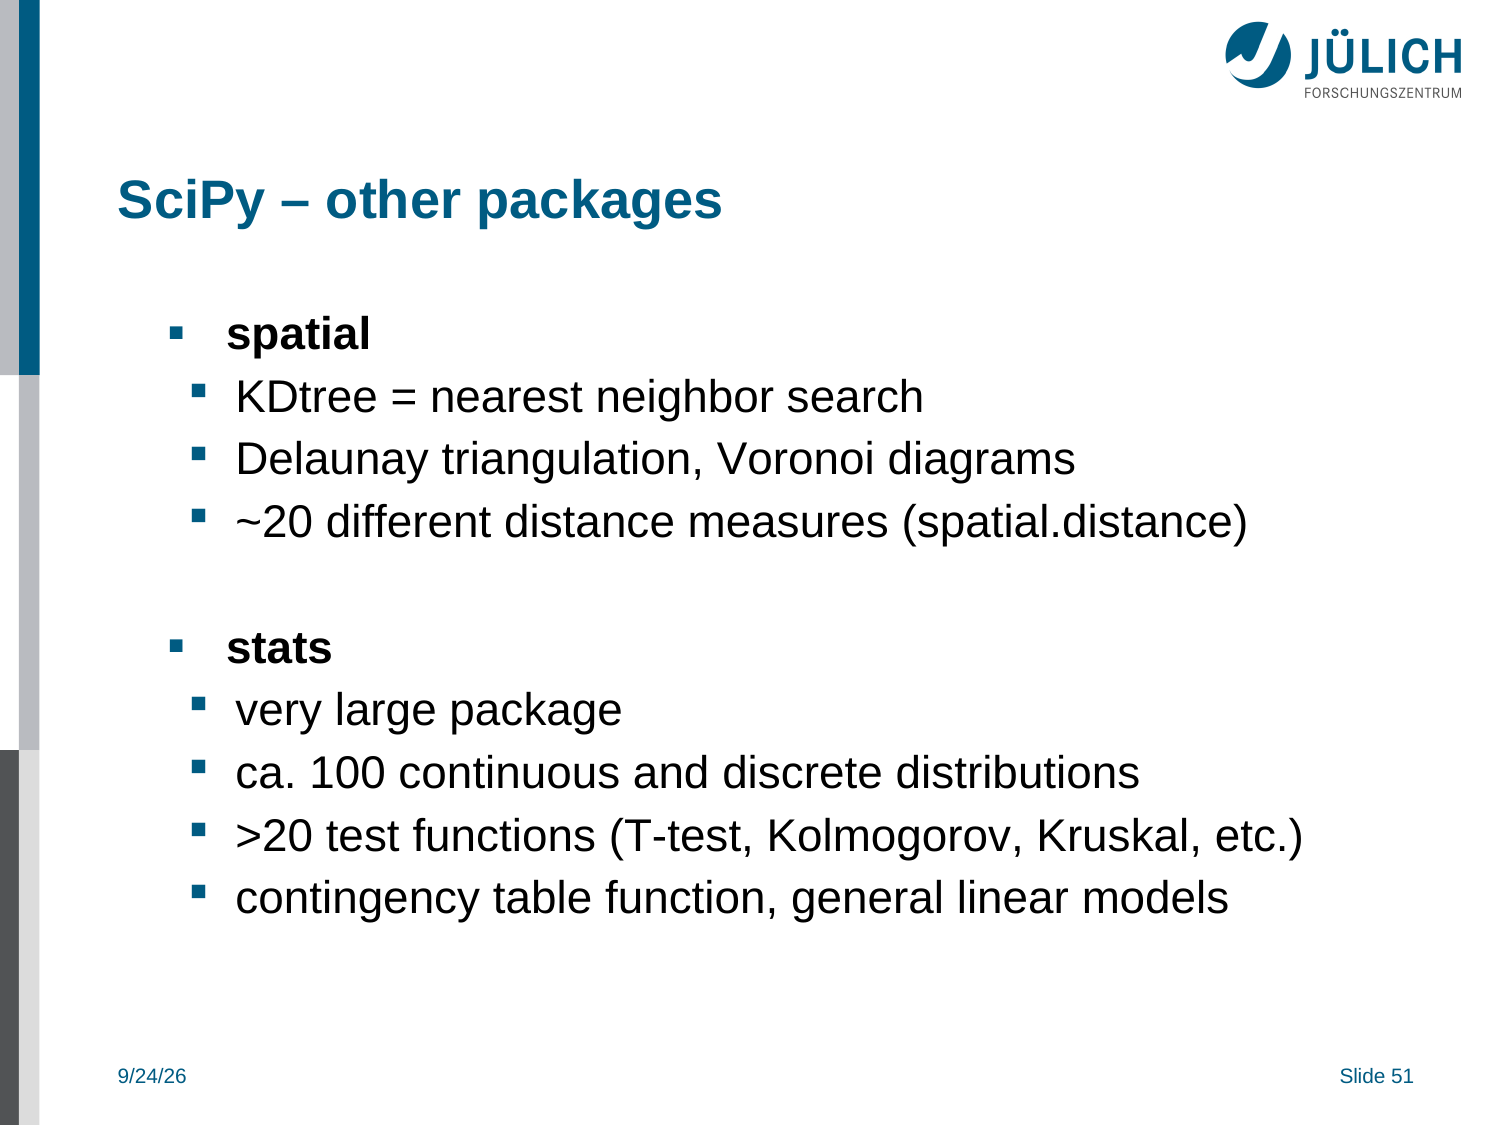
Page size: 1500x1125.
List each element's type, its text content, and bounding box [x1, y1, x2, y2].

title SciPy – other packages [117, 105, 1393, 294]
picture [1224, 20, 1461, 98]
list spatial KDtree = nearest neighbor search Delaunay triangulation, Voronoi diagrams ~20 different distance measures (spatial.distance) stats very large package ca. 100 continuous and discrete distributions >20 test functions (T-test, Kolmogorov, Kruskal, etc.) contingency table function, general linear models [113, 308, 1389, 991]
